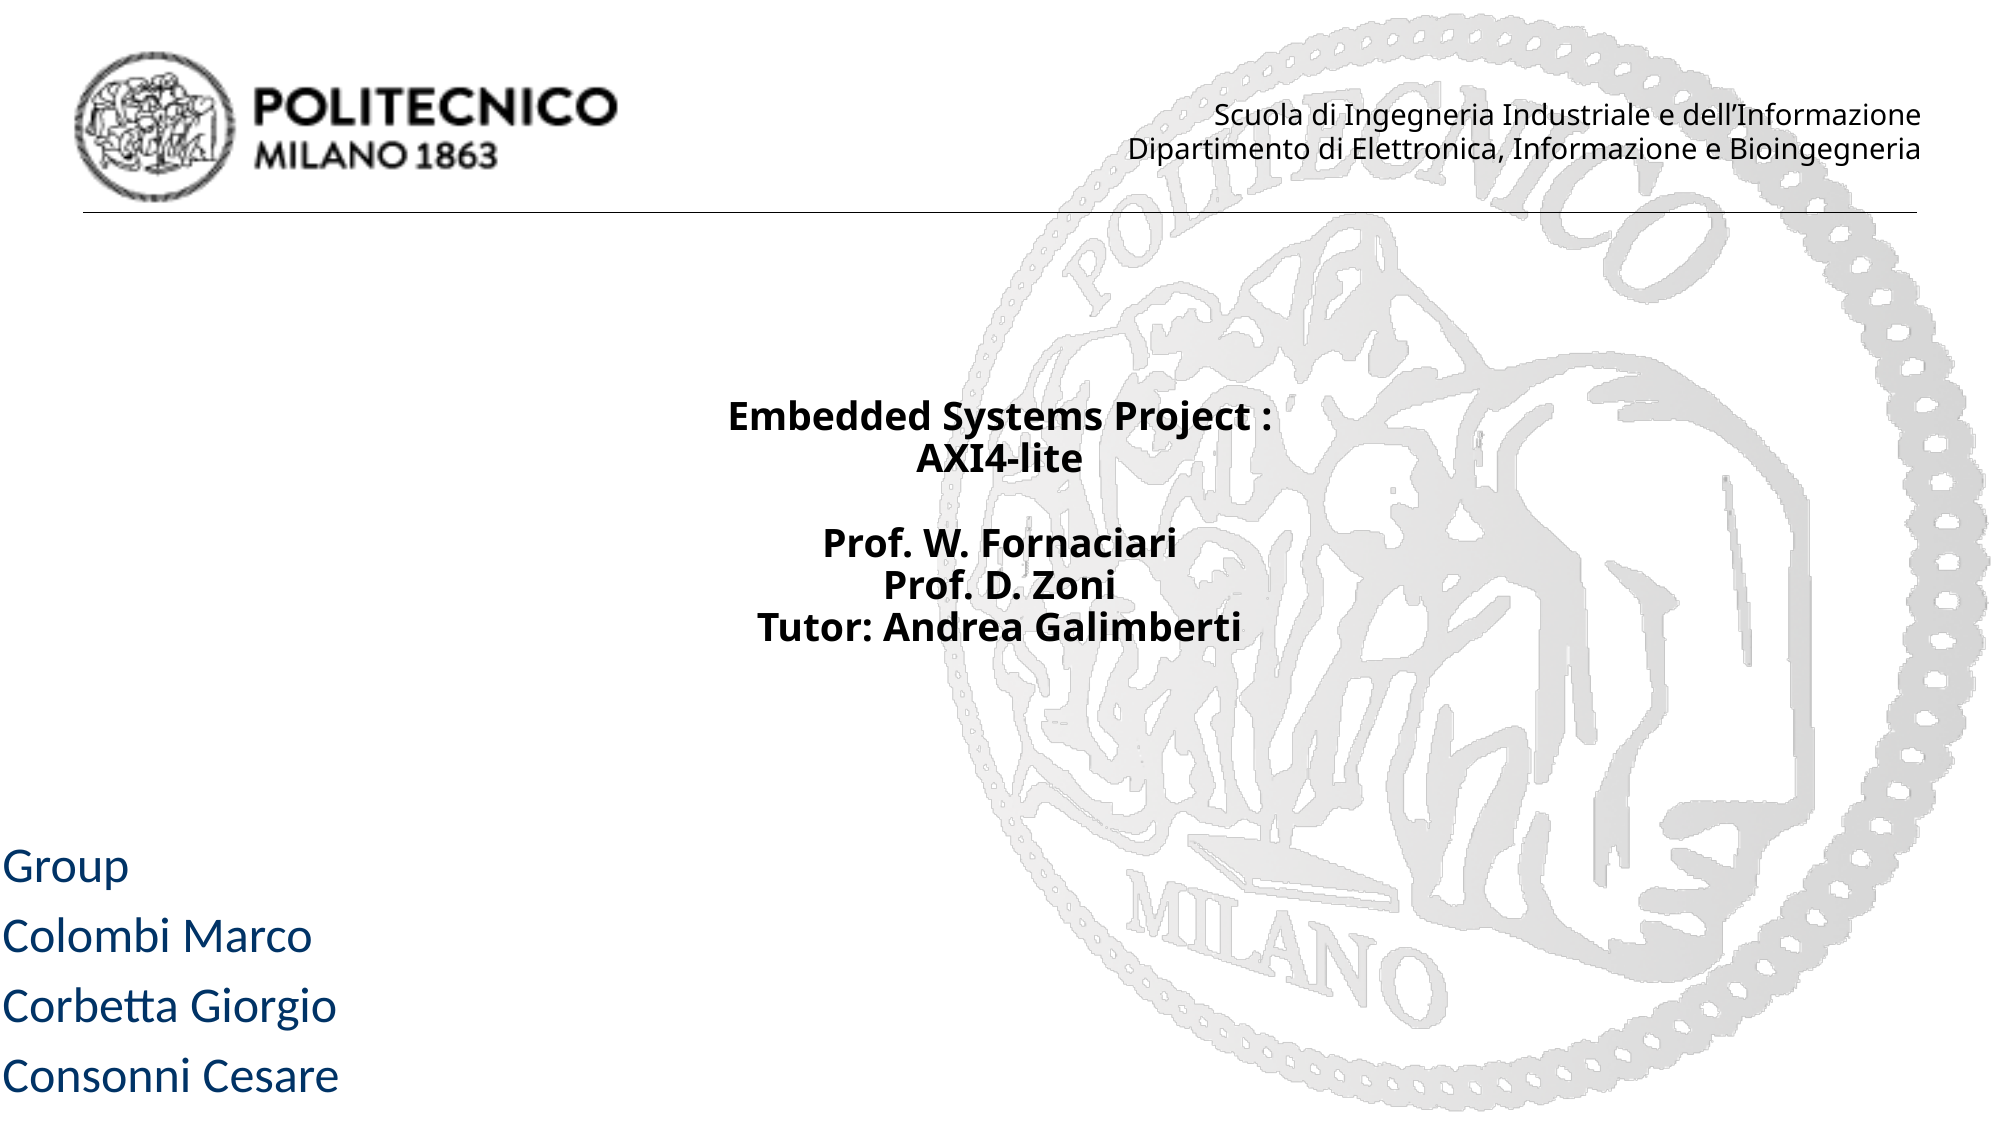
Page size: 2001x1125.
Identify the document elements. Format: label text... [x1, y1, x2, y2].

picture [62, 0, 637, 264]
title Embedded Systems Project : AXI4-lite Prof. W. Fornaciari Prof. D. Zoni Tutor: Andrea Galimberti [150, 387, 1850, 660]
picture [937, 0, 2000, 1125]
text_box Group Colombi Marco Corbetta Giorgio Consonni Cesare [0, 825, 1488, 1125]
